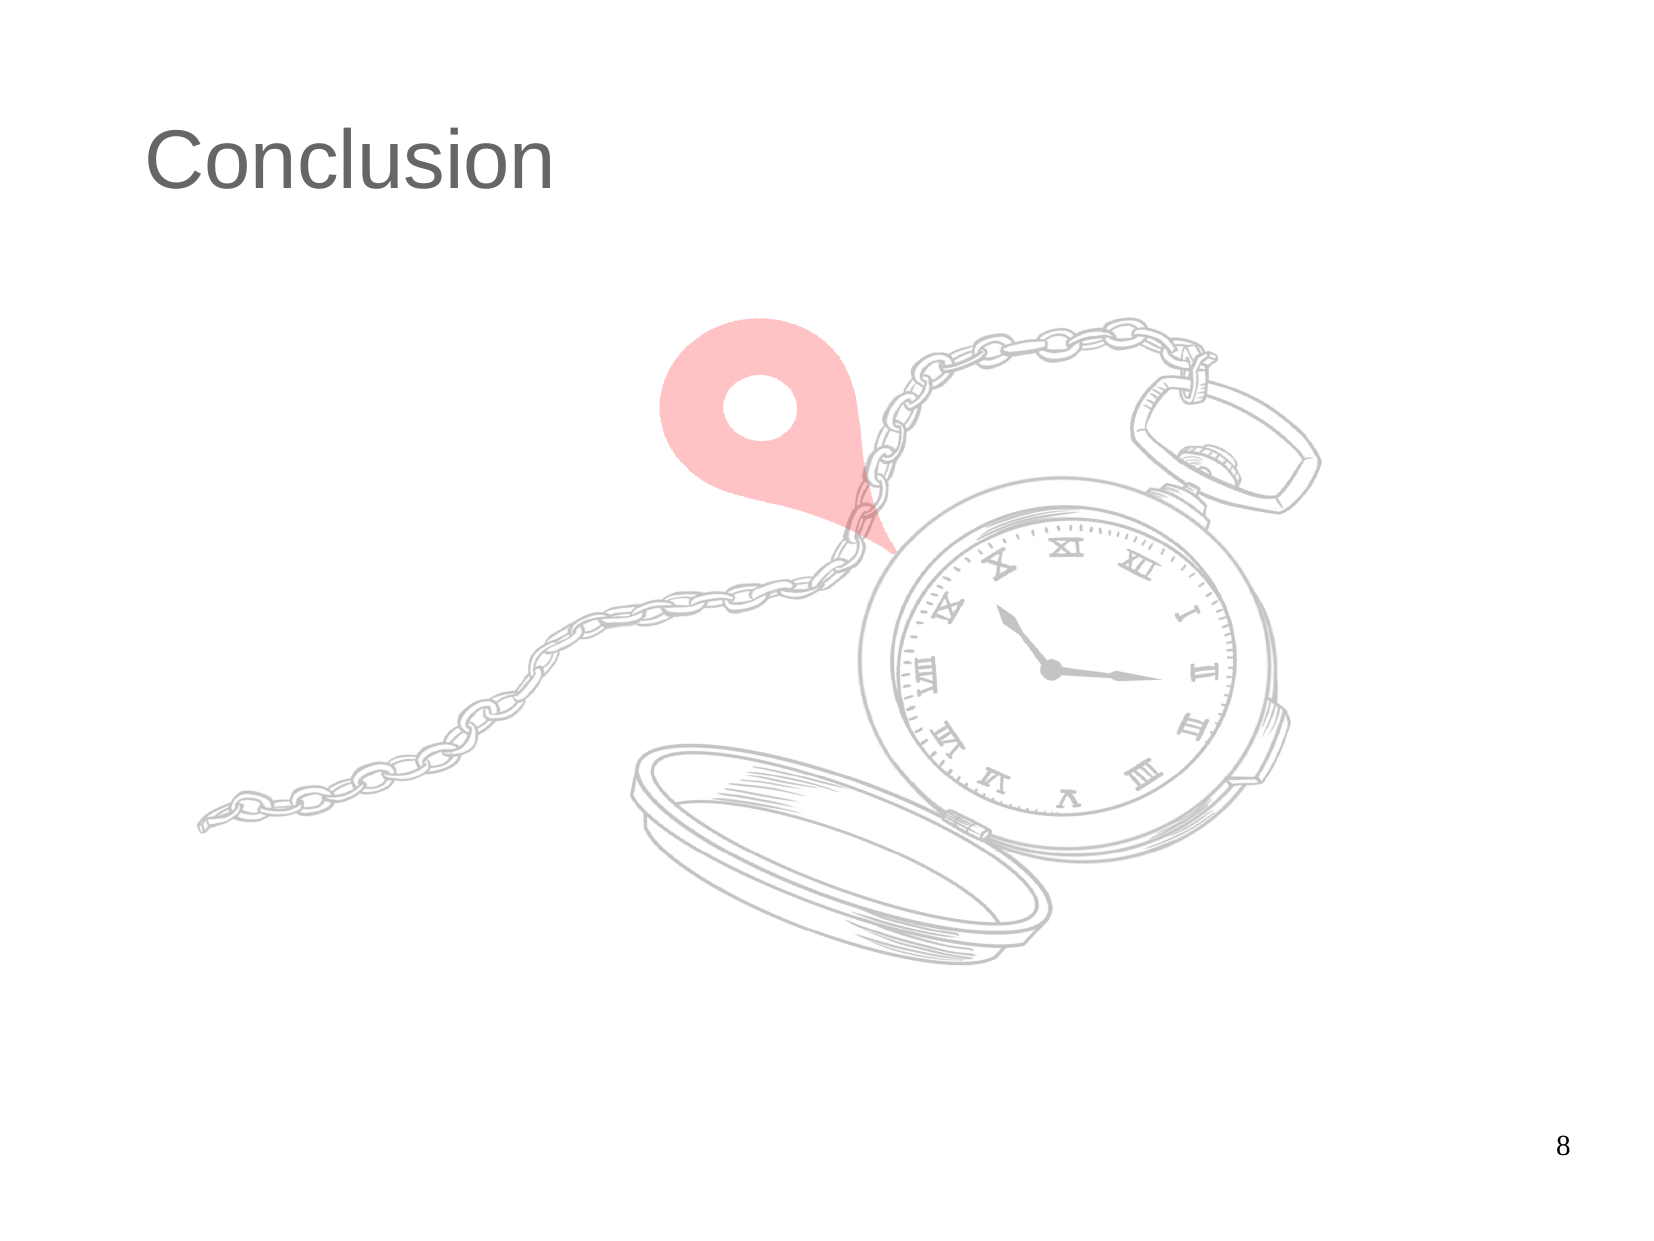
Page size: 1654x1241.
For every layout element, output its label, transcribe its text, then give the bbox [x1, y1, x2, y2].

text_box Conclusion [129, 106, 572, 215]
picture [0, 0, 1654, 1241]
